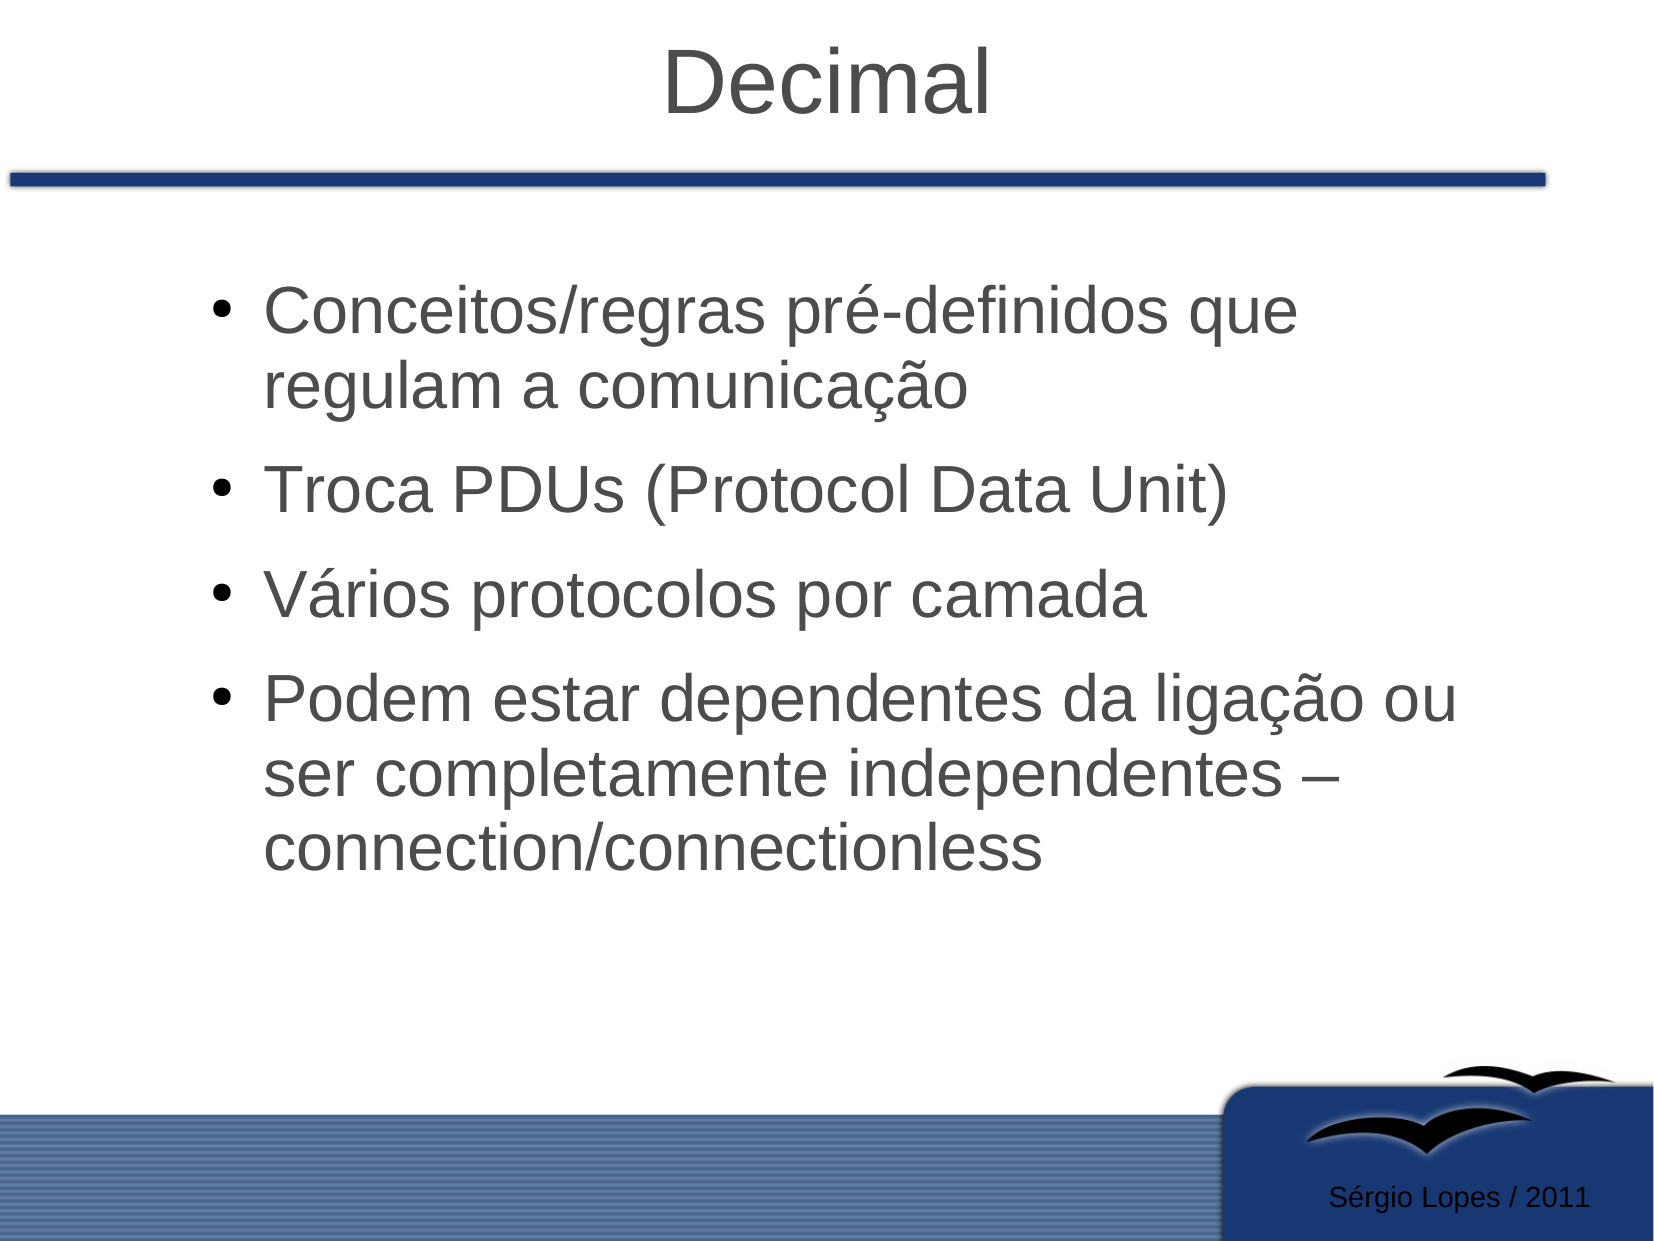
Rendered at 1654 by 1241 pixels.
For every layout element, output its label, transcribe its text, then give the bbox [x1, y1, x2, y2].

picture [0, 0, 1654, 1241]
text_box Sérgio Lopes / 2011 [1328, 1181, 1588, 1214]
title Decimal [121, 0, 1534, 164]
list Conceitos/regras pré-definidos que regulam a comunicação Troca PDUs (Protocol Data Unit) Vários protocolos por camada Podem estar dependentes da ligação ou ser completamente independentes – connection/connectionless [121, 273, 1534, 1056]
